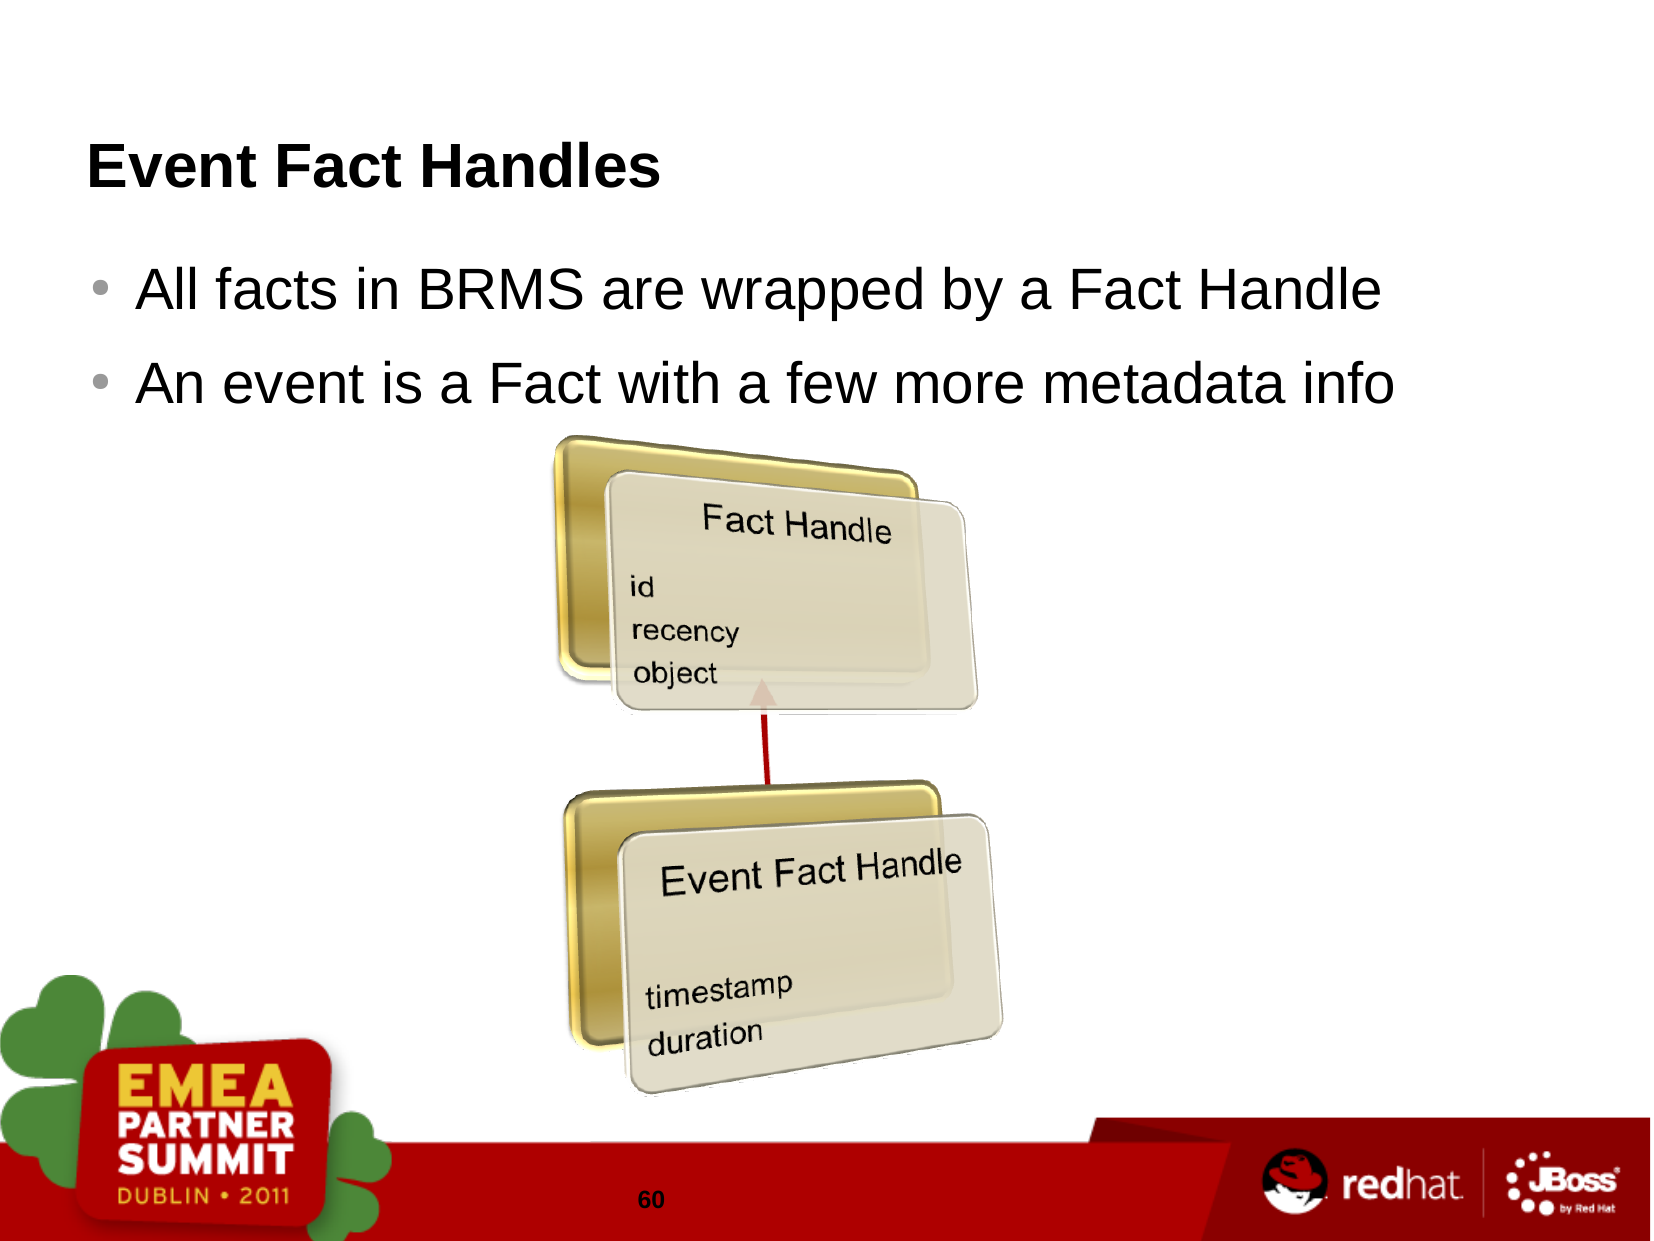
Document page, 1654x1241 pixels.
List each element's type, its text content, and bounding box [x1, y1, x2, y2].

list All facts in BRMS are wrapped by a Fact Handle An event is a Fact with a few more metadata info [75, 256, 1564, 1051]
title Event Fact Handles [86, 37, 1576, 226]
picture [0, 374, 1651, 1241]
